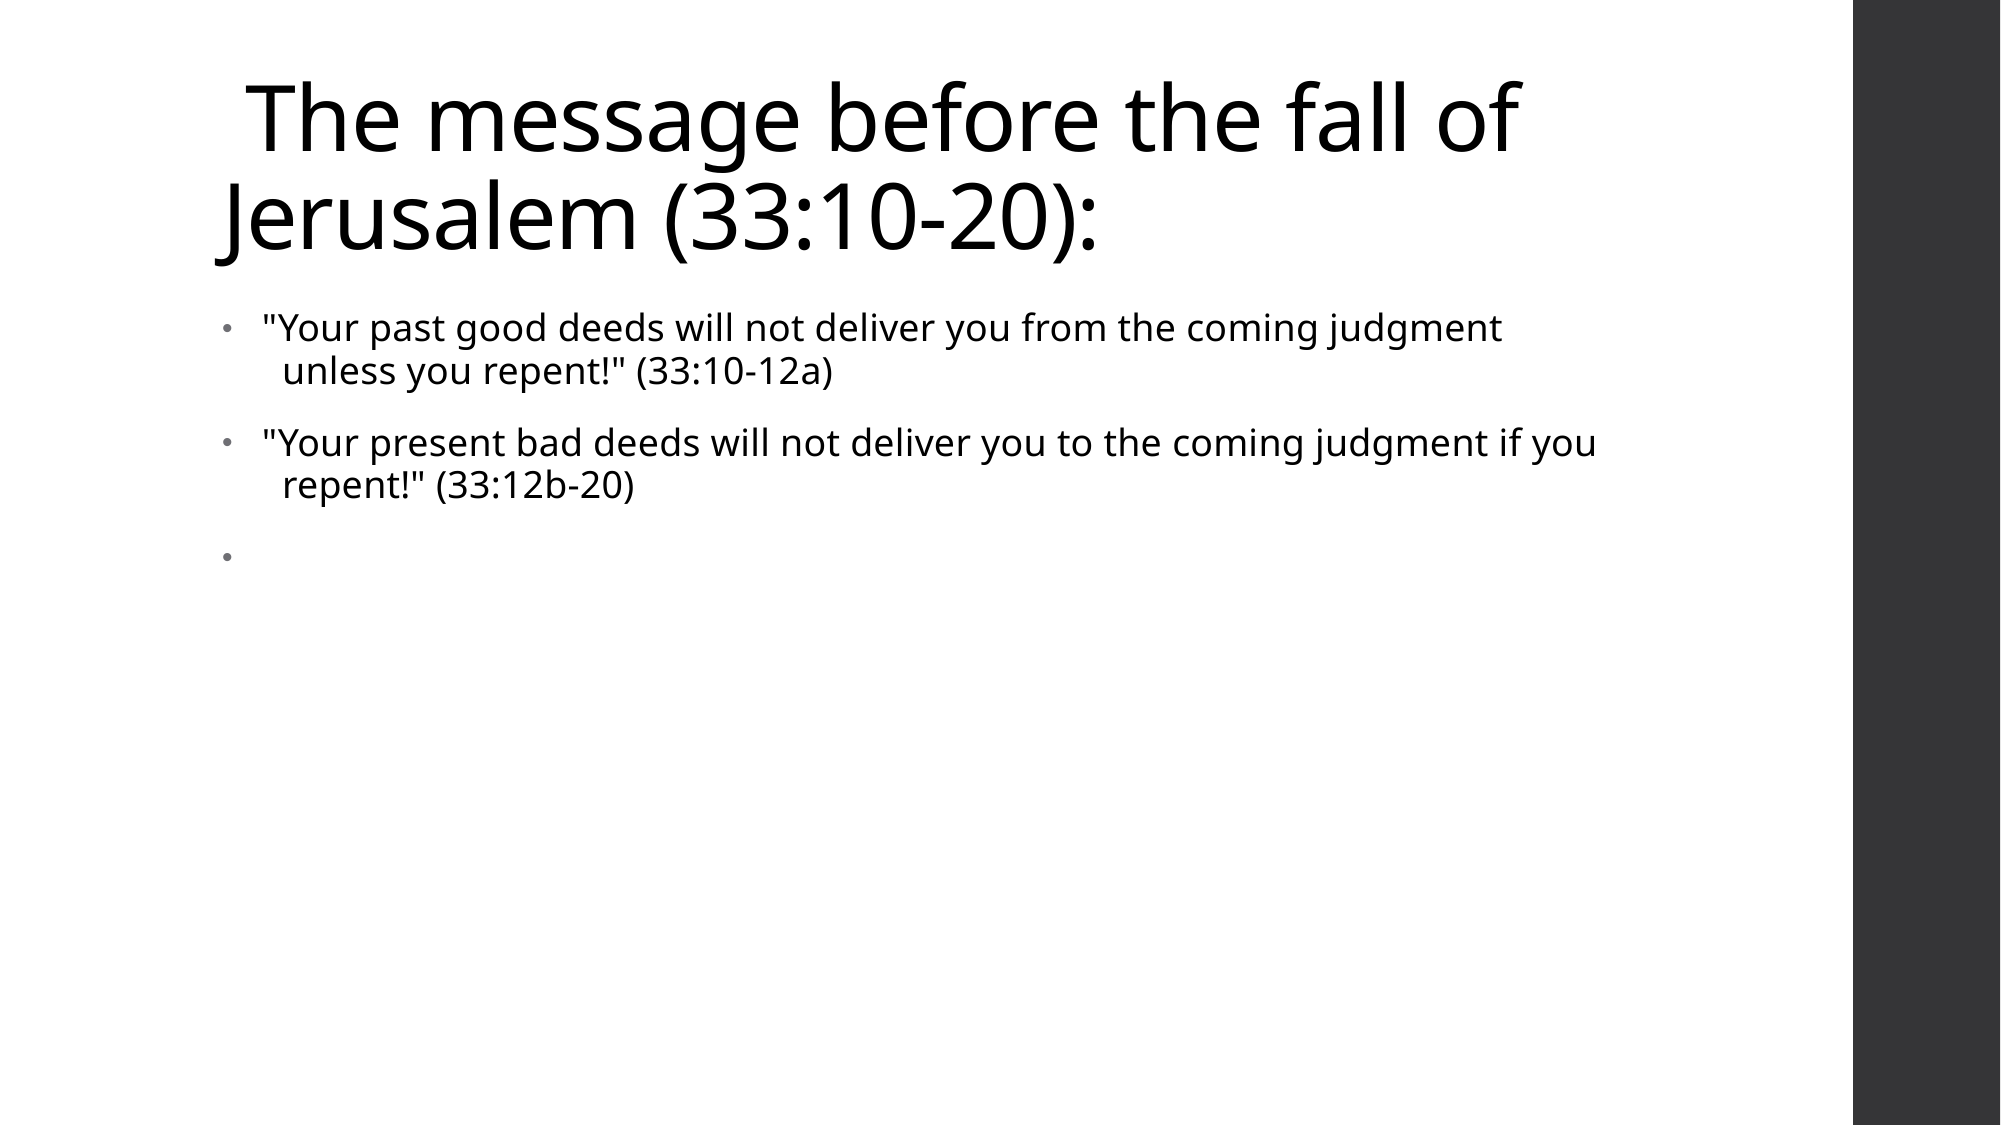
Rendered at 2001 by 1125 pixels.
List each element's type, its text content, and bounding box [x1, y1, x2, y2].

title The message before the fall of Jerusalem (33:10-20): [206, 60, 1797, 278]
list "Your past good deeds will not deliver you from the coming judgment unless you repent!" (33:10-12a) "Your present bad deeds will not deliver you to the coming judgment if you repent!" (33:12b-20) [206, 299, 1617, 1014]
